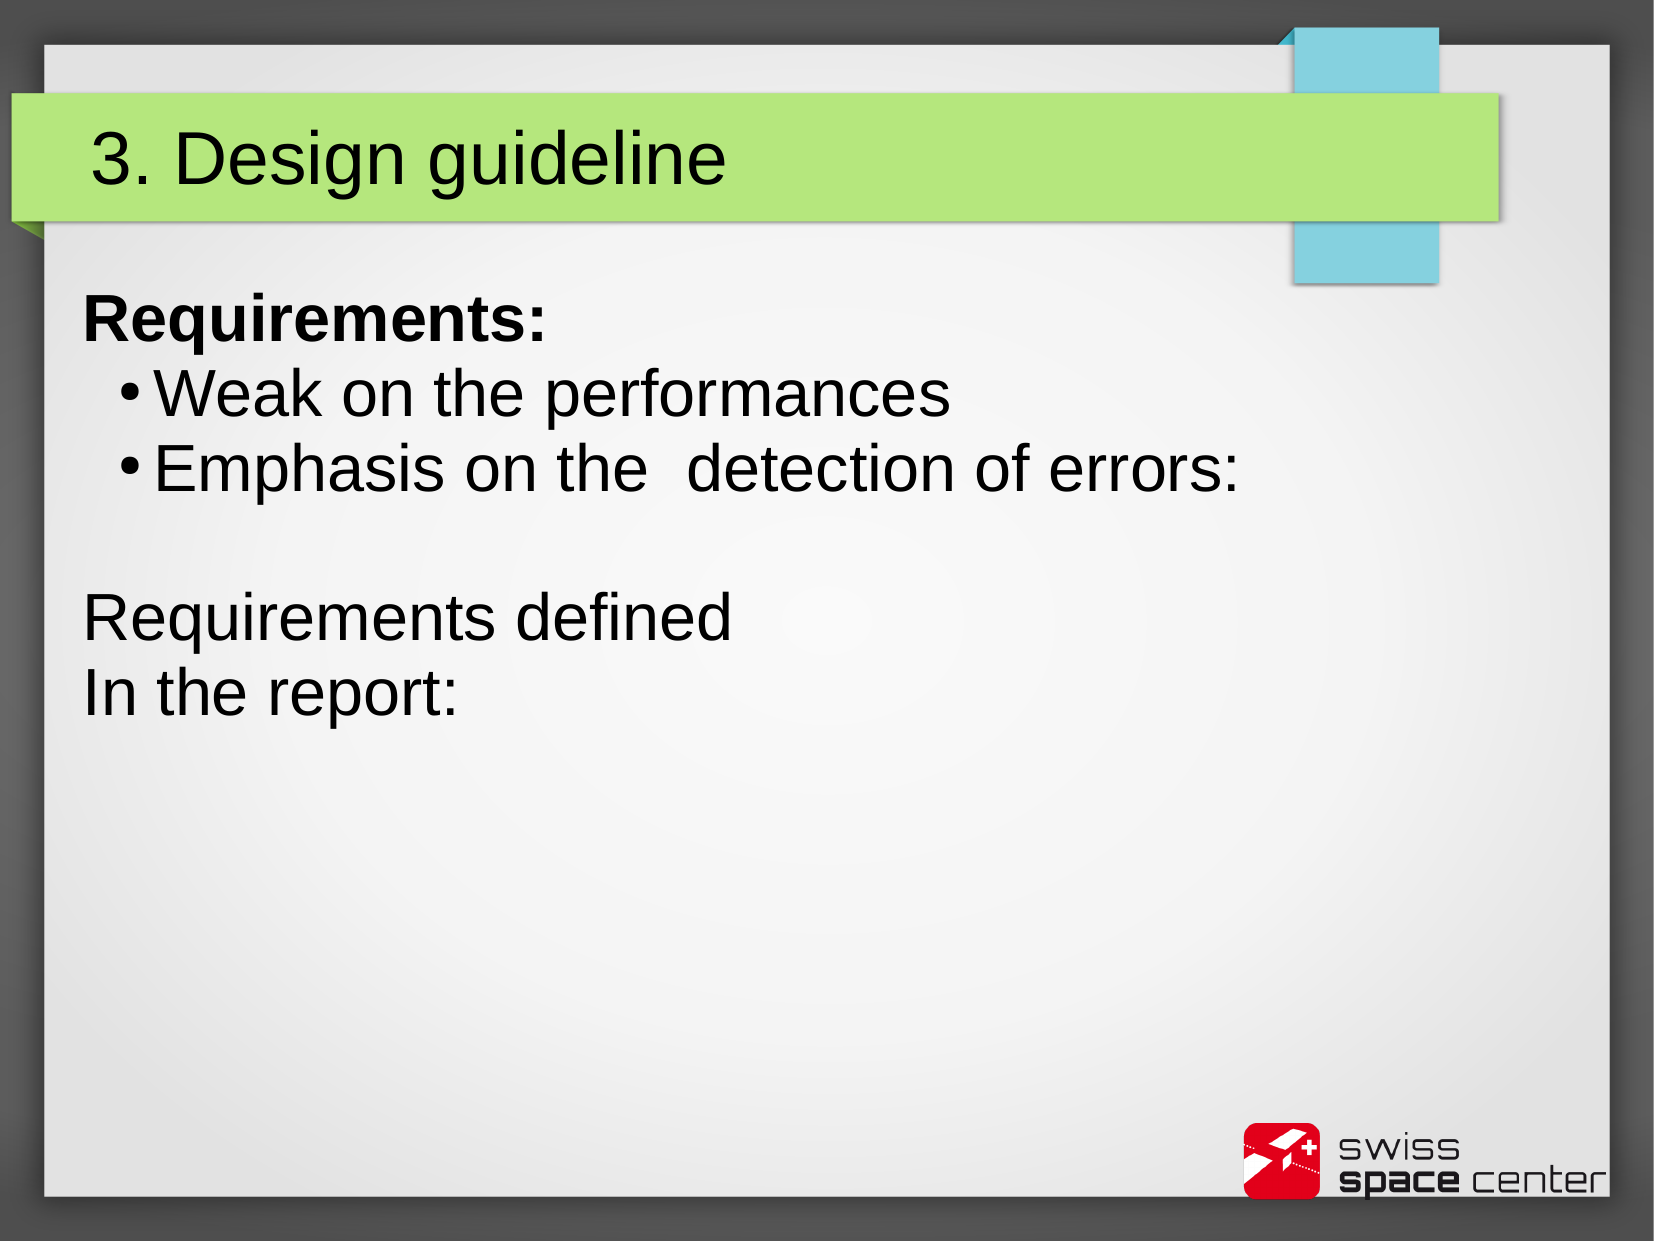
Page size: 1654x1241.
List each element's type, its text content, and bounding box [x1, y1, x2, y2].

picture [0, 0, 1654, 1241]
subtitle Requirements: Weak on the performances Emphasis on the detection of errors: Requirements defined In the report: [82, 281, 1571, 1029]
title 3. Design guideline [90, 99, 1426, 218]
